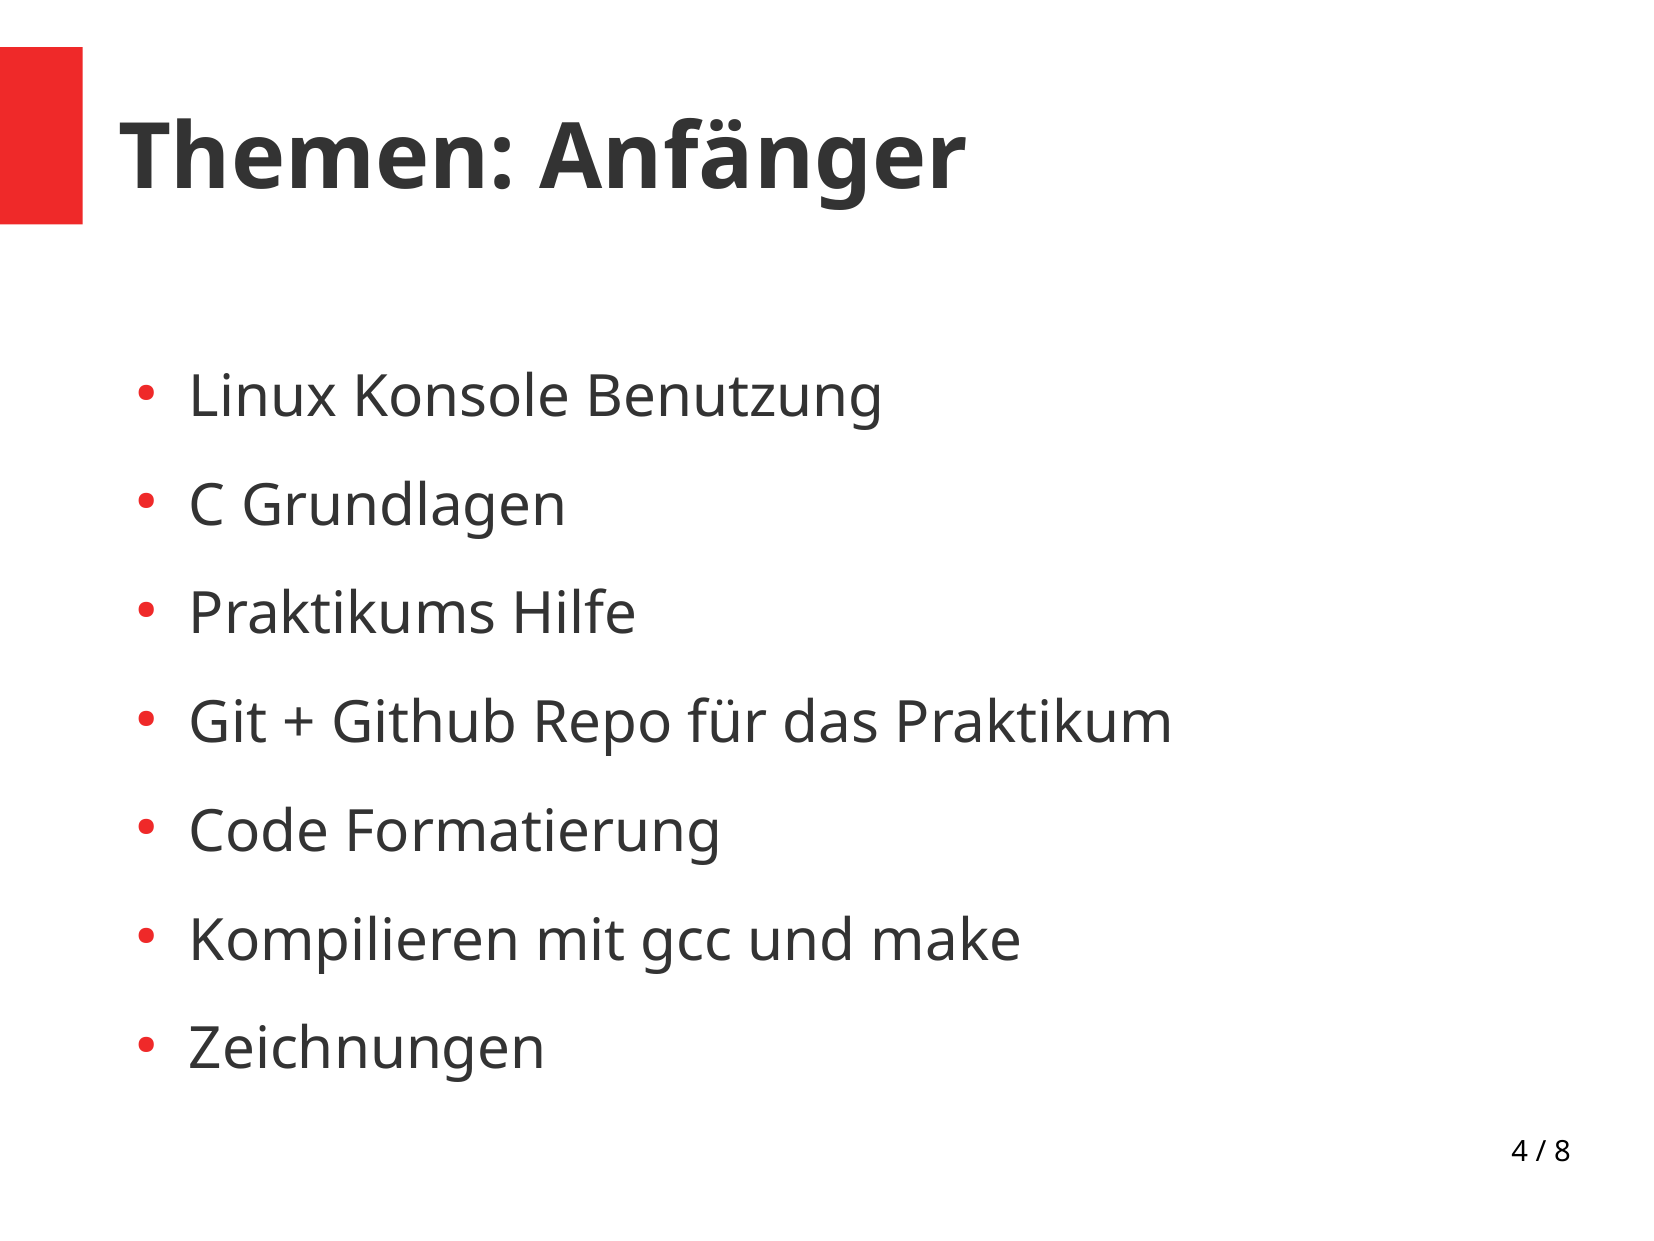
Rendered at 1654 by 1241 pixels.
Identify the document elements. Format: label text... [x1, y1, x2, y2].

title Themen: Anfänger [118, 49, 1571, 257]
list Linux Konsole Benutzung C Grundlagen Praktikums Hilfe Git + Github Repo für das Praktikum Code Formatierung Kompilieren mit gcc und make Zeichnungen [118, 354, 1536, 1074]
